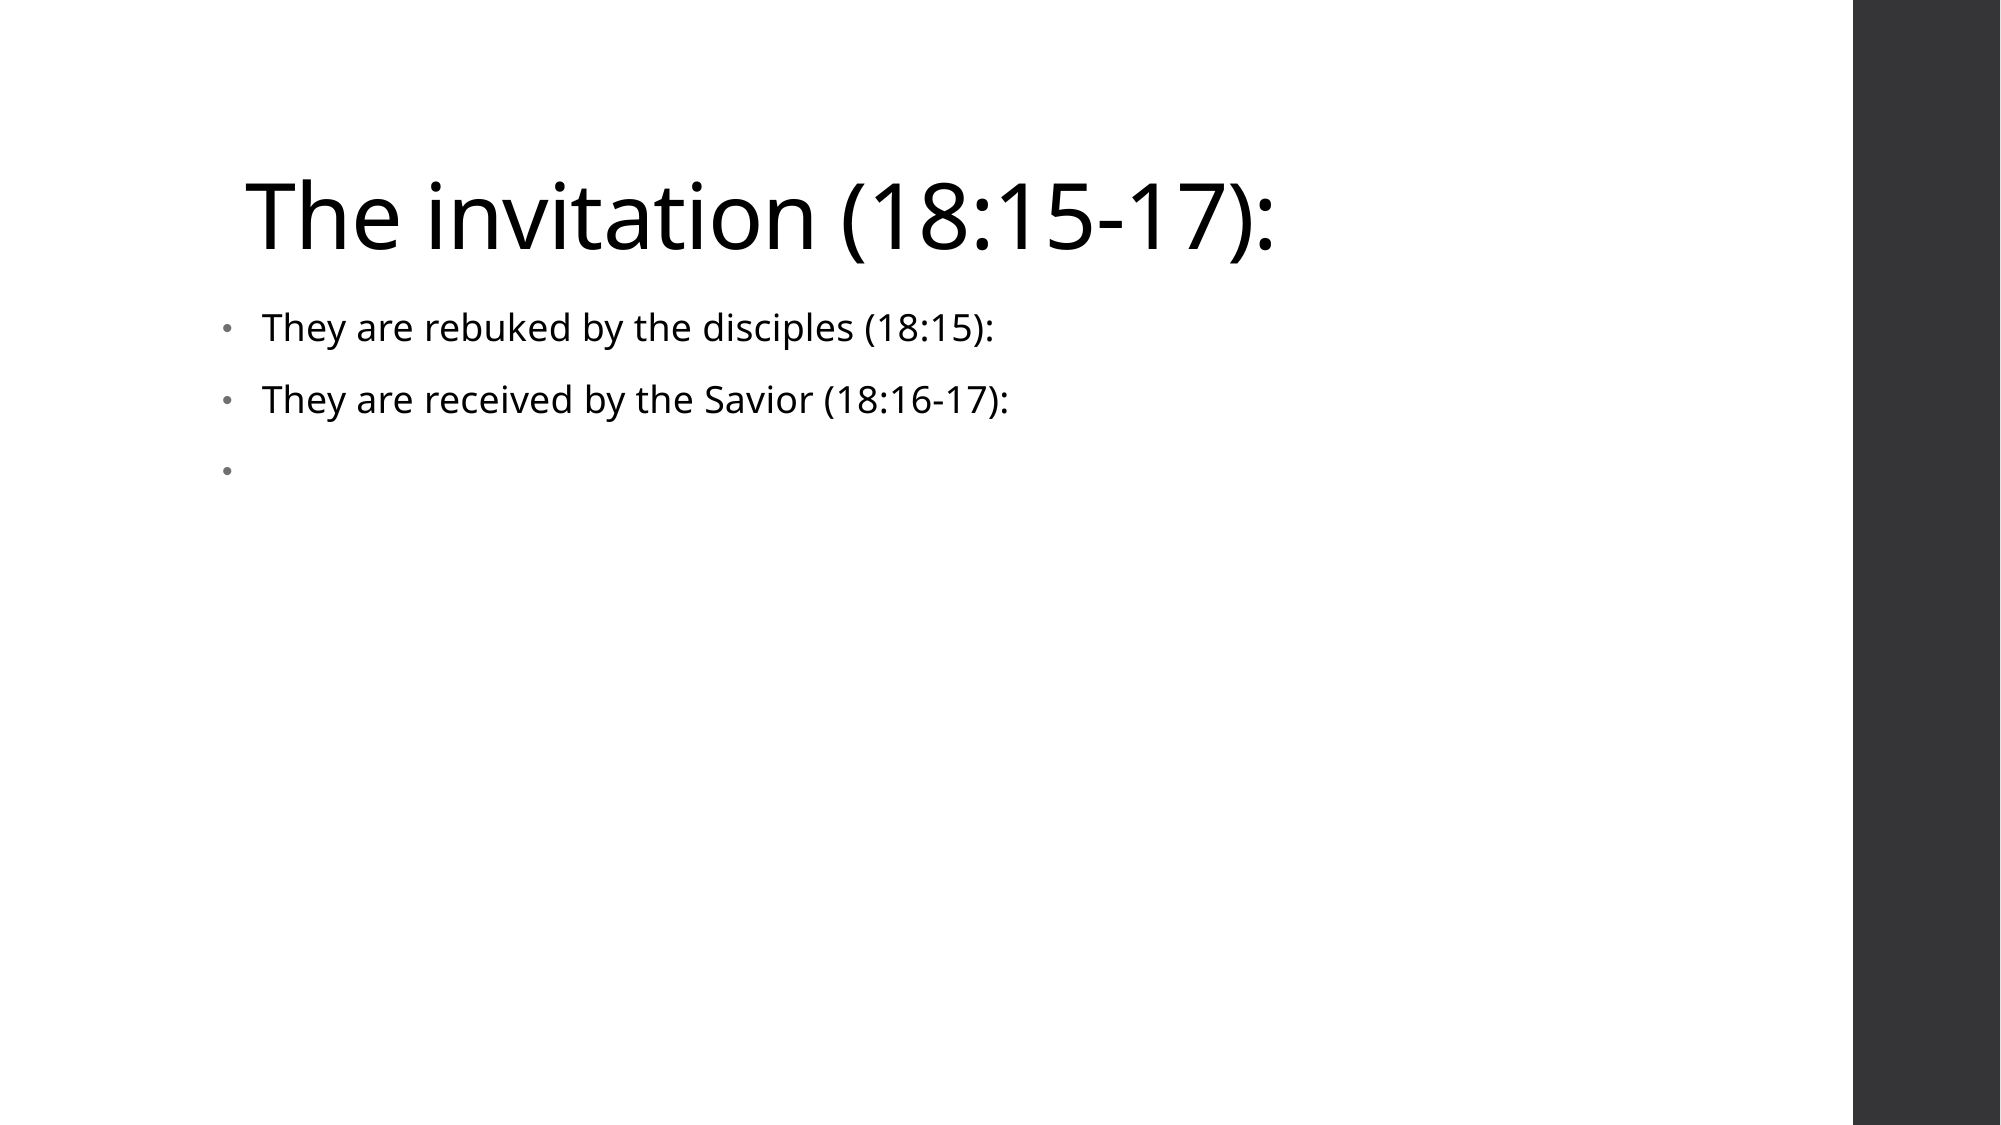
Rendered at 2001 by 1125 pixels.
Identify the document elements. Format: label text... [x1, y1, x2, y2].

list They are rebuked by the disciples (18:15): They are received by the Savior (18:16-17): [206, 299, 1617, 1014]
title The invitation (18:15-17): [206, 60, 1797, 278]
